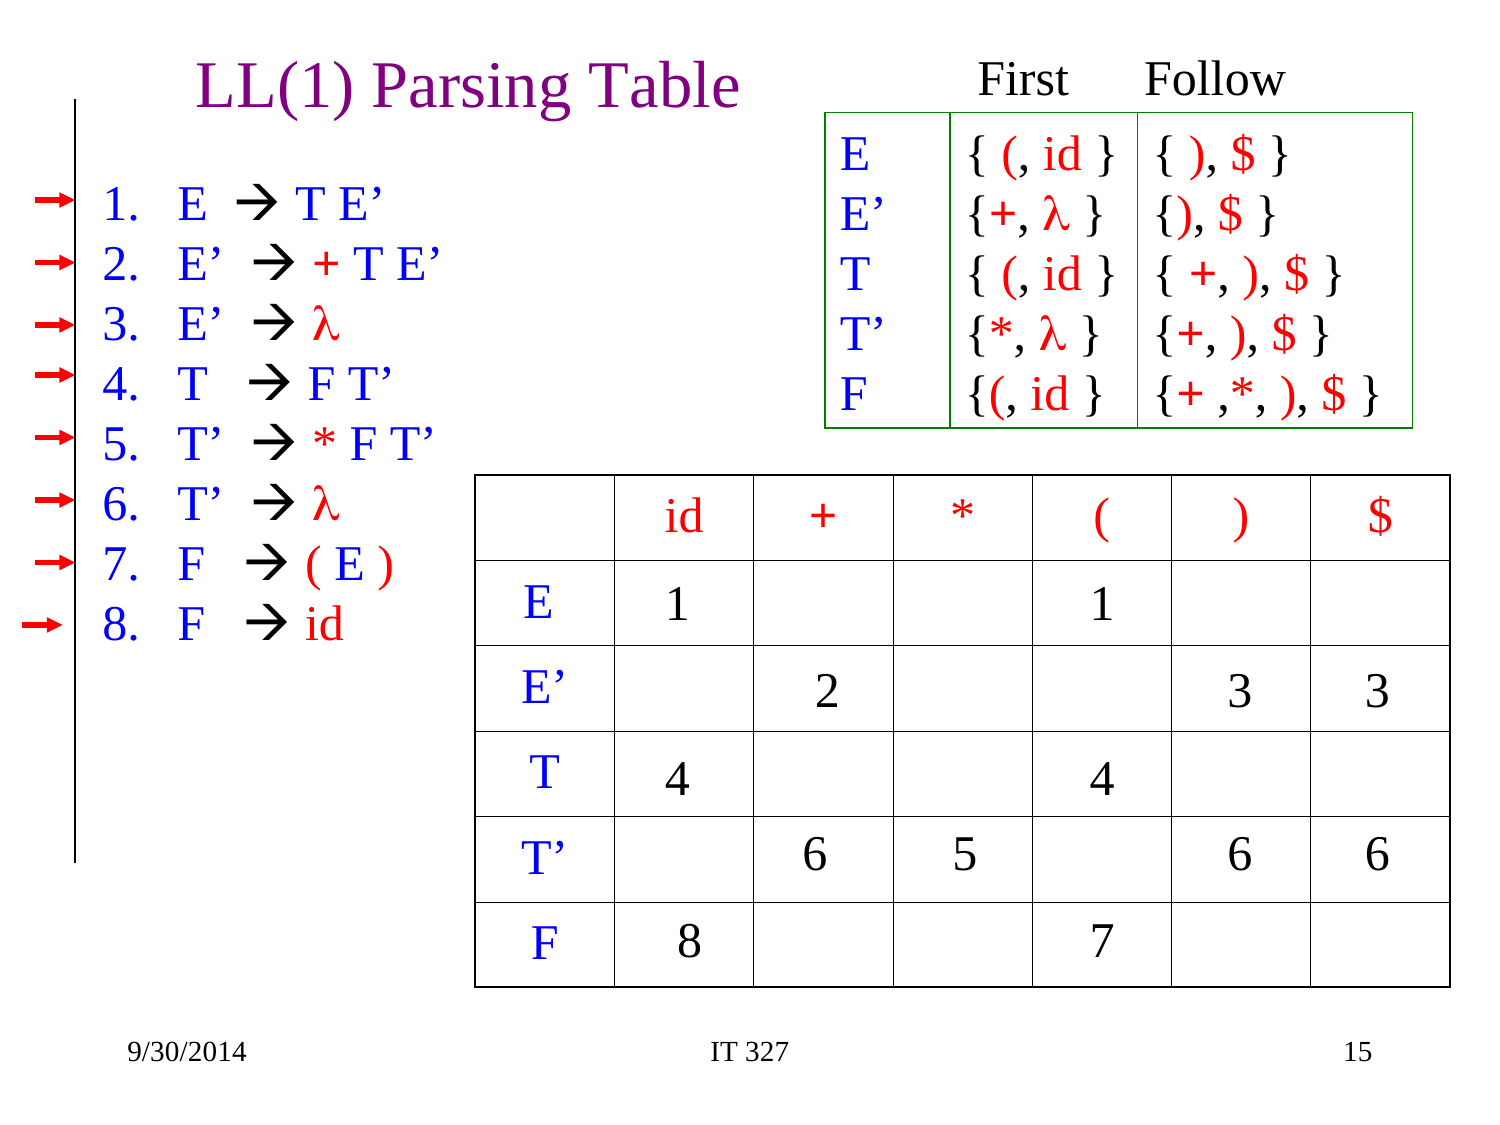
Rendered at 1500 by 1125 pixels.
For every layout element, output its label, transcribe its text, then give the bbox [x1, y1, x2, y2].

table_cell [754, 561, 893, 645]
text_box IT 327 [512, 1025, 988, 1101]
table_cell [1311, 817, 1449, 902]
table_header [476, 476, 614, 560]
text_box 4 [1074, 737, 1130, 813]
table_cell [1172, 732, 1310, 816]
title LL(1) Parsing Table [62, 37, 875, 126]
table_header + [754, 476, 893, 560]
table_cell [615, 646, 753, 731]
table_cell [894, 732, 1032, 816]
text_box 3 [1212, 649, 1268, 726]
table_cell [1311, 646, 1449, 731]
table_cell [1311, 903, 1449, 986]
table_cell [1033, 817, 1171, 902]
text_box 1 [1074, 562, 1130, 638]
table_header * [894, 476, 1032, 560]
table_cell [615, 732, 753, 816]
text_box 1 [649, 562, 705, 638]
table_cell [615, 817, 753, 902]
table_cell [894, 561, 1032, 645]
table_cell E’ [476, 646, 614, 731]
table_cell [1033, 903, 1171, 986]
text_box 3 [1349, 649, 1405, 726]
text_box <number> [1074, 1025, 1388, 1101]
table_header ) [1172, 476, 1310, 560]
table_cell [1172, 817, 1310, 902]
text_box 9/30/2014 [112, 1025, 426, 1101]
table_cell [1172, 561, 1310, 645]
table_cell E [476, 561, 614, 645]
text_box { (, id } {+,  } { (, id } {*,  } {(, id } [951, 112, 1137, 428]
text_box 4 [649, 737, 705, 813]
table_cell [894, 903, 1032, 986]
table_cell [1311, 732, 1449, 816]
table_cell [894, 817, 1032, 902]
table_cell [1033, 561, 1171, 645]
text_box E  T E’ E’  + T E’ E’   T  F T’ T’  * F T’ T’   F  ( E ) F  id [87, 162, 463, 658]
table_cell [754, 732, 893, 816]
text_box { ), $ } {), $ } { +, ), $ } {+, ), $ } {+ ,*, ), $ } [1137, 112, 1413, 428]
text_box 6 [1349, 812, 1405, 888]
table_cell [615, 903, 753, 986]
text_box 6 [787, 812, 843, 888]
text_box 7 [1074, 899, 1130, 976]
text_box 2 [799, 649, 855, 726]
table_cell [754, 646, 893, 731]
table_cell [615, 561, 753, 645]
table_cell [754, 817, 893, 902]
table_cell T [476, 732, 614, 816]
table_cell [1033, 732, 1171, 816]
table_cell [1311, 561, 1449, 645]
text_box E E’ T T’ F [824, 112, 951, 428]
table_cell [894, 646, 1032, 731]
text_box 5 [937, 812, 993, 888]
table_header ( [1033, 476, 1171, 560]
table_cell F [476, 903, 614, 986]
table_cell [754, 903, 893, 986]
table_header $ [1311, 476, 1449, 560]
text_box 6 [1212, 812, 1268, 888]
table_cell [1172, 903, 1310, 986]
table_header id [615, 476, 753, 560]
text_box 8 [662, 899, 718, 976]
table_cell T’ [476, 817, 614, 902]
table_cell [1172, 646, 1310, 731]
table_cell [1033, 646, 1171, 731]
text_box First Follow [962, 37, 1301, 113]
